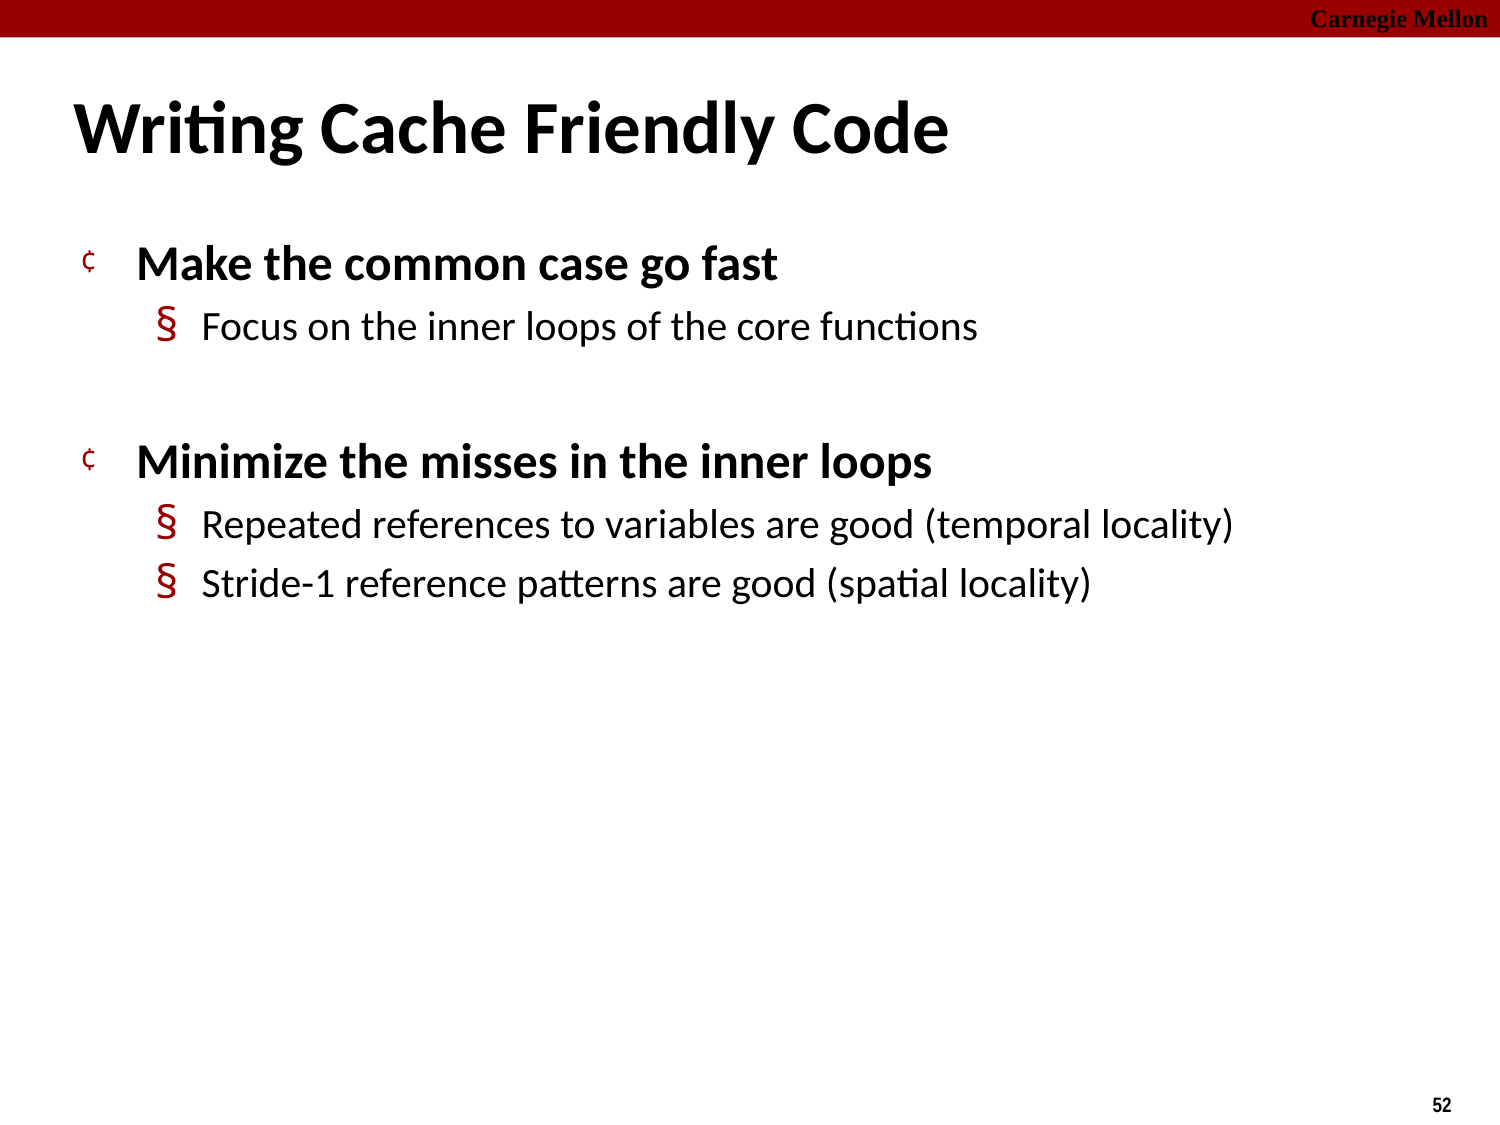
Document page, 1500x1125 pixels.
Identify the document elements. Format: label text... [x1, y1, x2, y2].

list Make the common case go fast Focus on the inner loops of the core functions Minimize the misses in the inner loops Repeated references to variables are good (temporal locality) Stride-1 reference patterns are good (spatial locality) [65, 223, 1425, 1040]
title Writing Cache Friendly Code [58, 71, 1304, 197]
